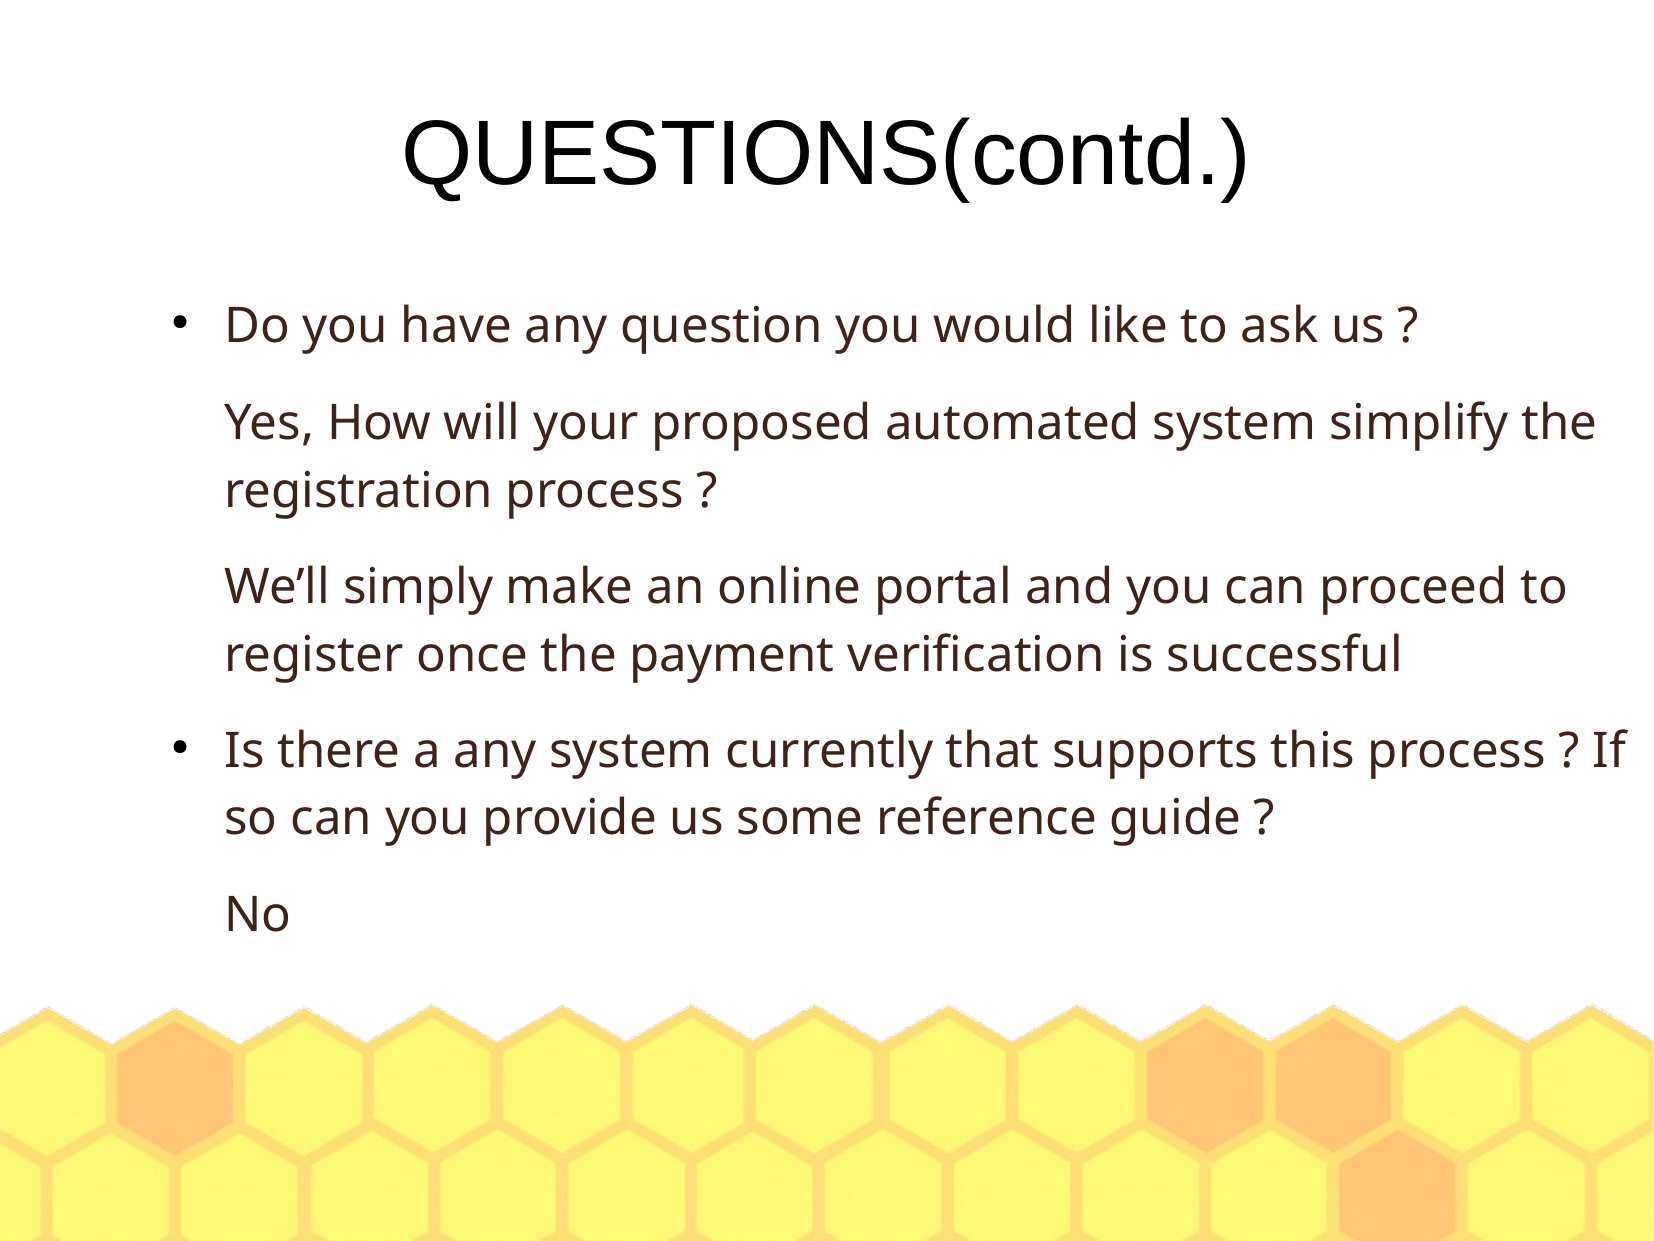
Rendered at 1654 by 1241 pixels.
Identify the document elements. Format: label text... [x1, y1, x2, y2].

title QUESTIONS(contd.) [82, 49, 1571, 257]
list Do you have any question you would like to ask us ? Yes, How will your proposed automated system simplify the registration process ? We’ll simply make an online portal and you can proceed to register once the payment verification is successful Is there a any system currently that supports this process ? If so can you provide us some reference guide ? No [153, 290, 1642, 1010]
picture [0, 1001, 1654, 1241]
